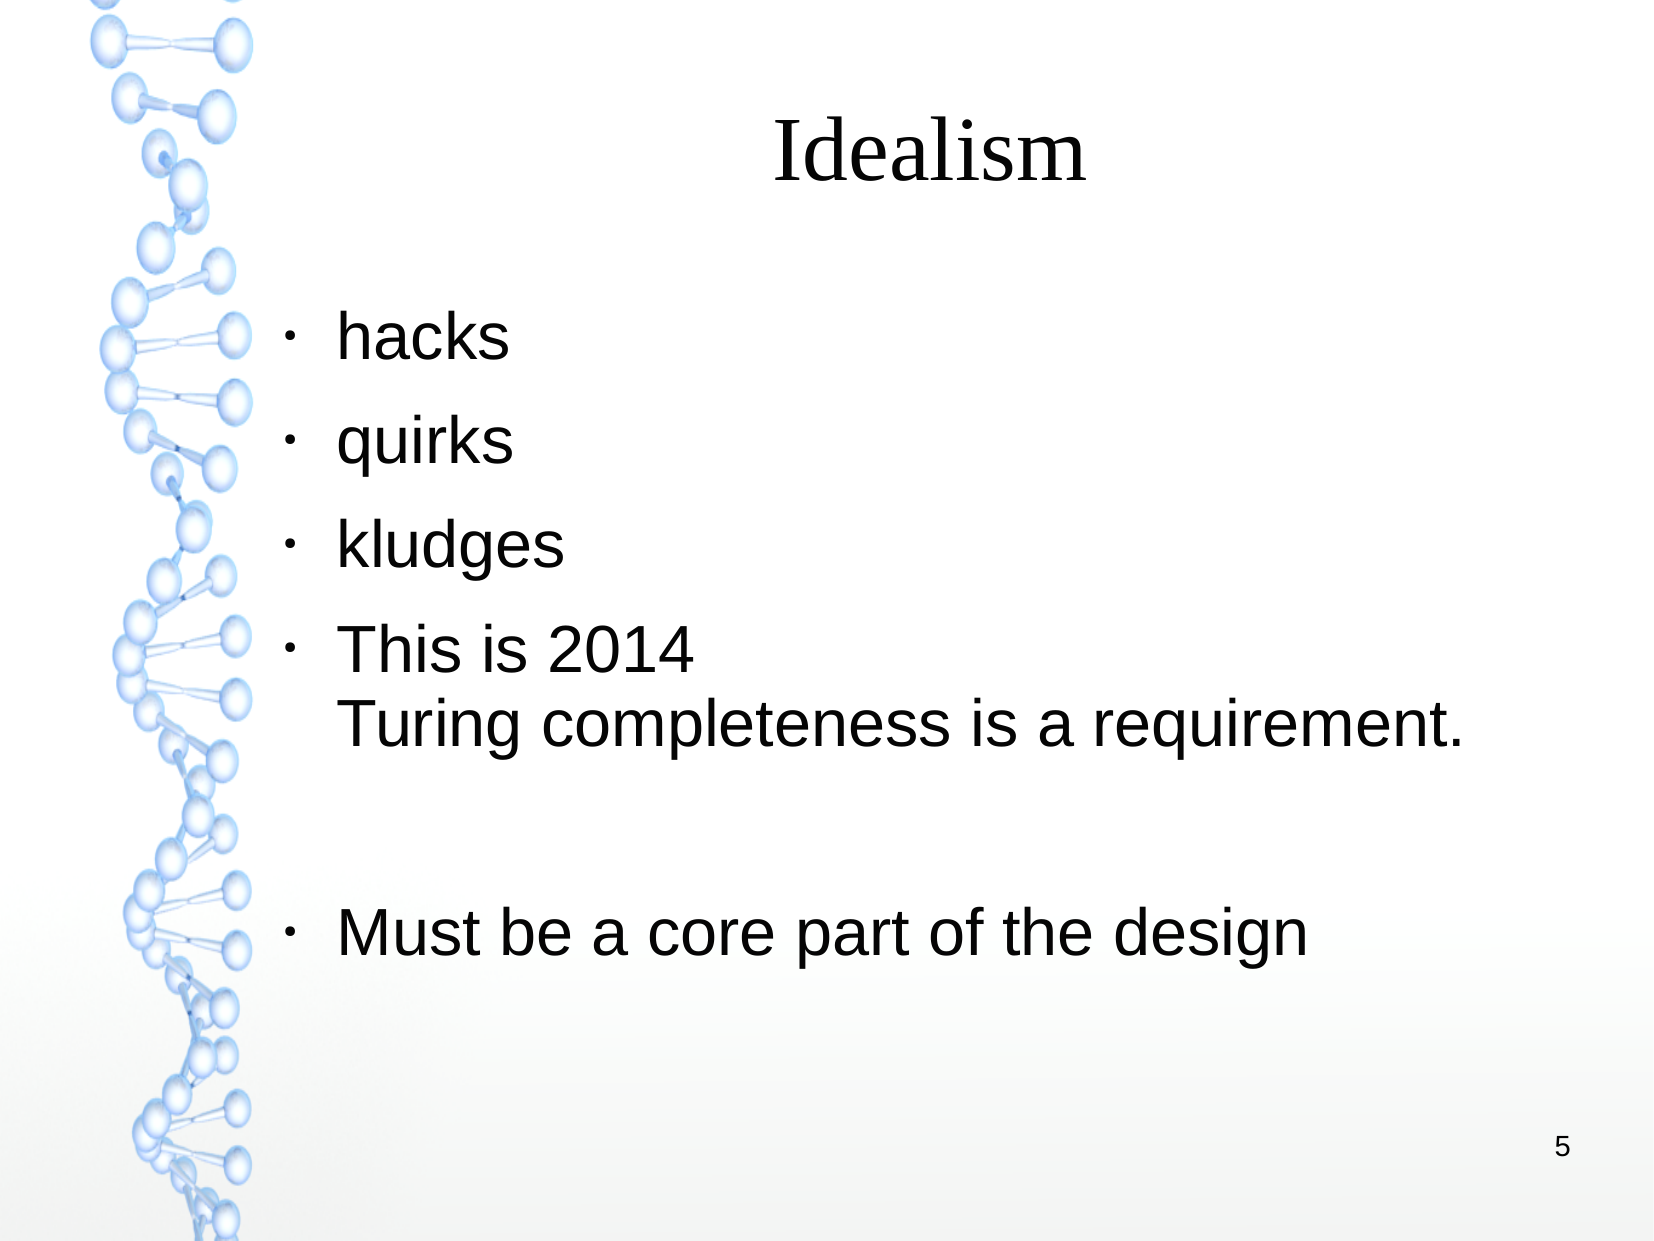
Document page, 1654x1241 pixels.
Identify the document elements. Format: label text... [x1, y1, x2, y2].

list hacks quirks kludges This is 2014 Turing completeness is a requirement. Must be a core part of the design [265, 299, 1595, 1019]
title Idealism [265, 47, 1595, 252]
picture [0, 0, 1654, 1241]
